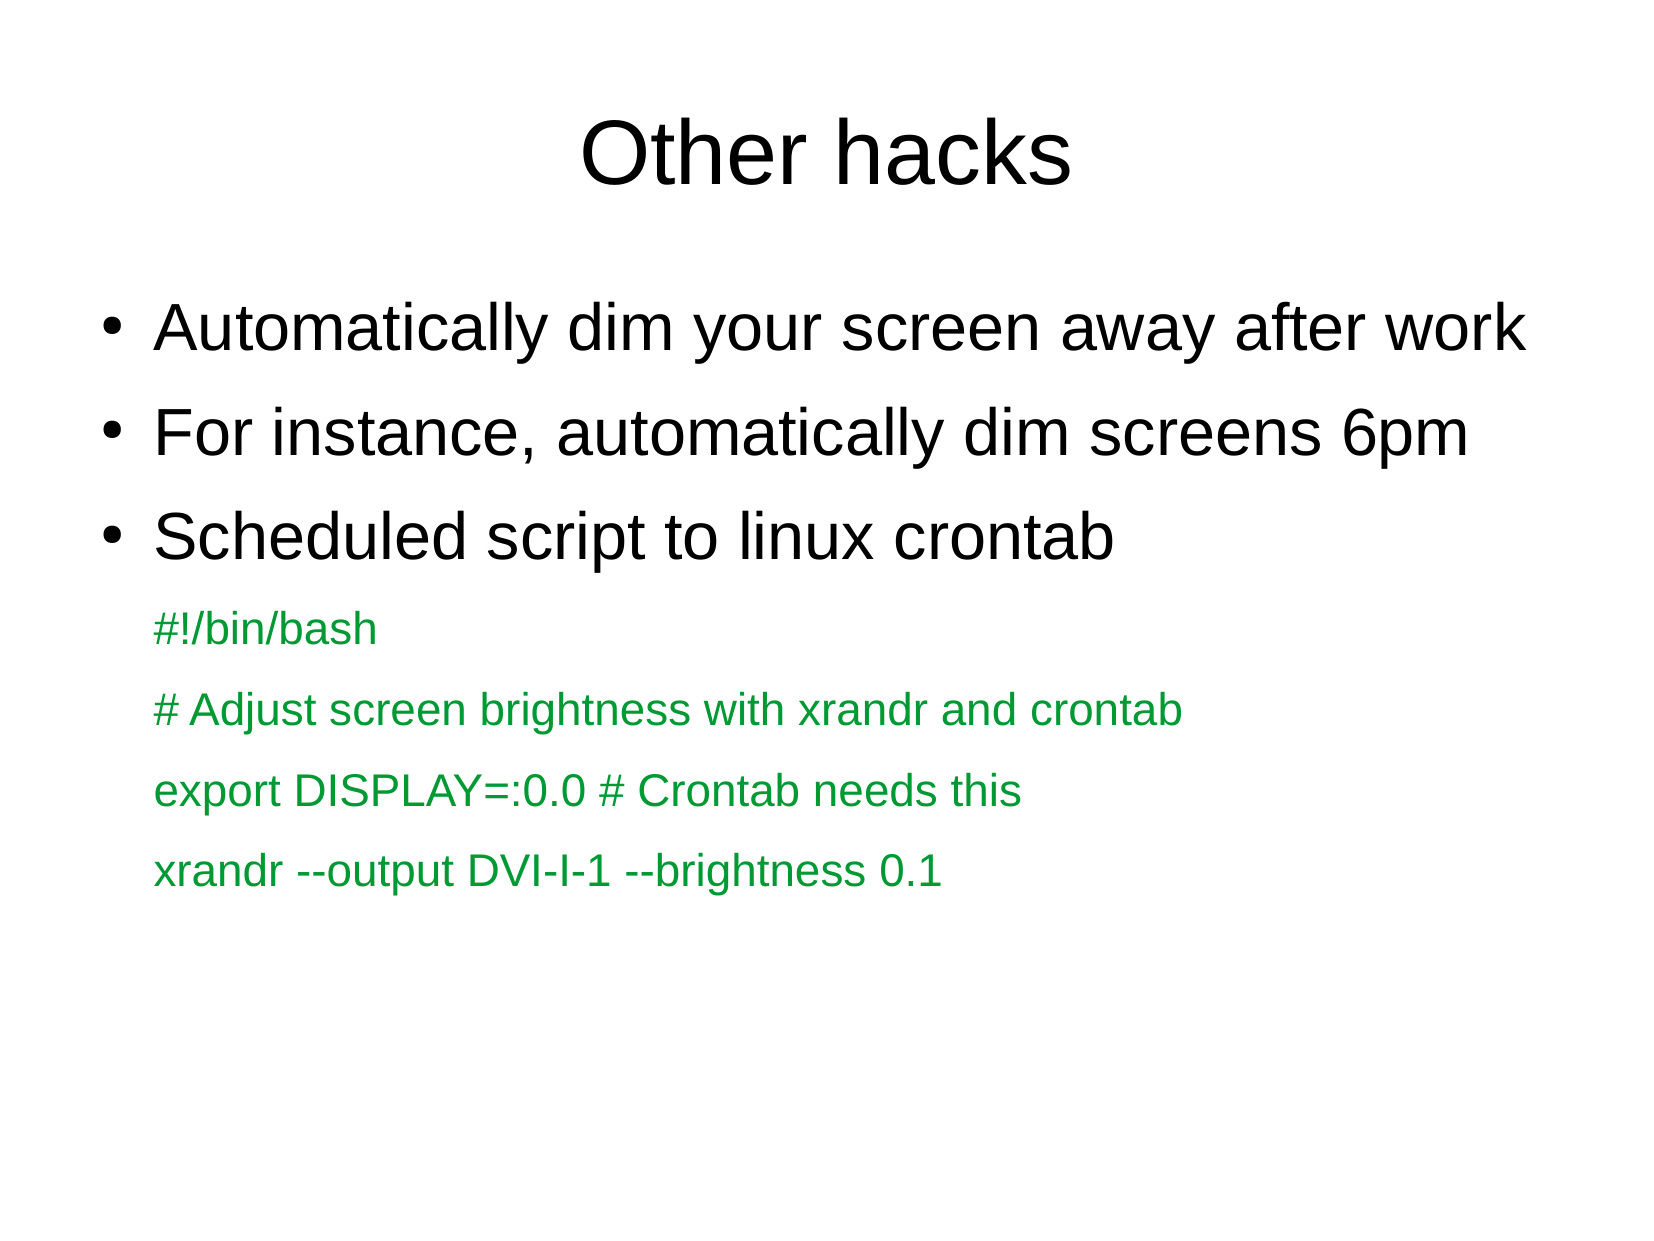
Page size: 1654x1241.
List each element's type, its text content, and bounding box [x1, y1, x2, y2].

title Other hacks [82, 49, 1571, 257]
list Automatically dim your screen away after work For instance, automatically dim screens 6pm Scheduled script to linux crontab #!/bin/bash # Adjust screen brightness with xrandr and crontab export DISPLAY=:0.0 # Crontab needs this xrandr --output DVI-I-1 --brightness 0.1 [82, 290, 1571, 1010]
